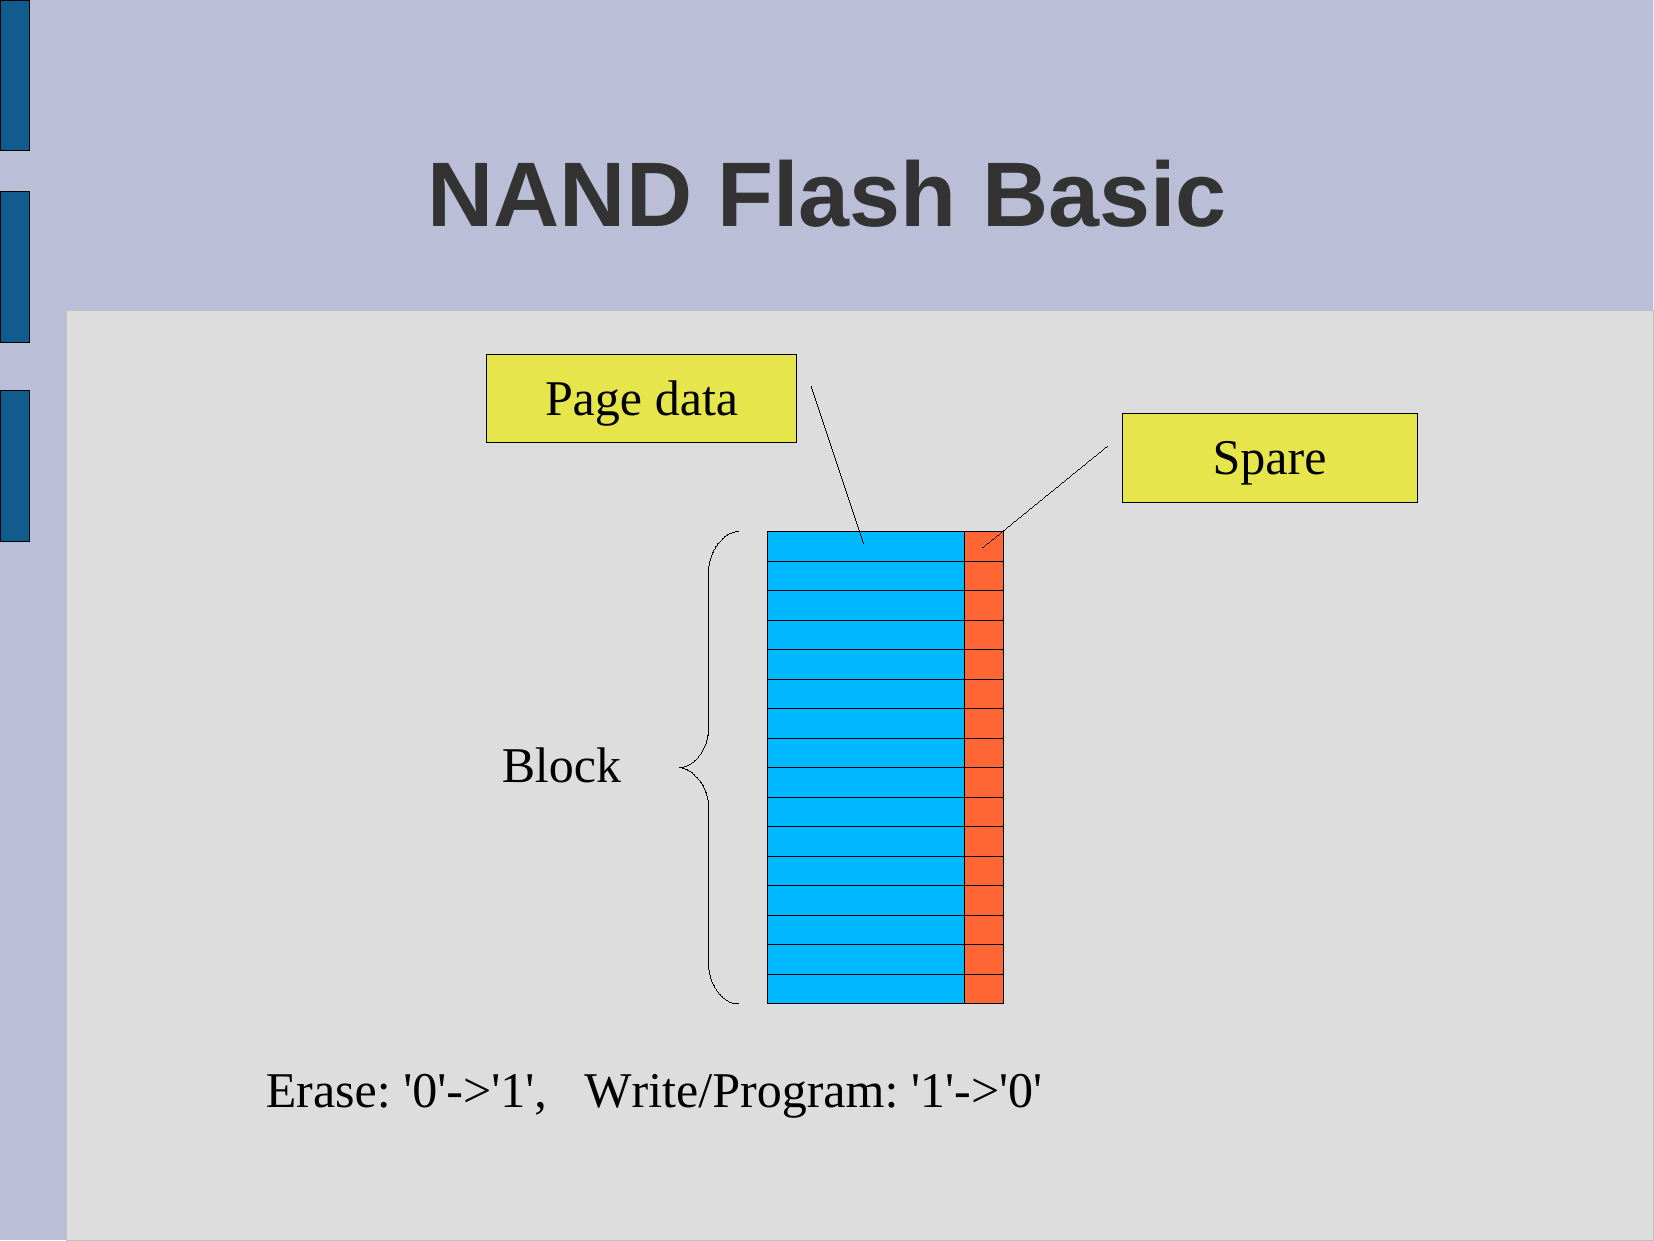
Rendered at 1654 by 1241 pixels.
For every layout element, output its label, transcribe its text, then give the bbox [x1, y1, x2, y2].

text_box Spare [1122, 413, 1417, 502]
text_box Page data [487, 354, 797, 443]
text_box [767, 531, 1004, 1004]
title NAND Flash Basic [121, 91, 1534, 299]
text_box Block [501, 738, 680, 795]
text_box Erase: '0'->'1', Write/Program: '1'->'0' [265, 1062, 1447, 1120]
